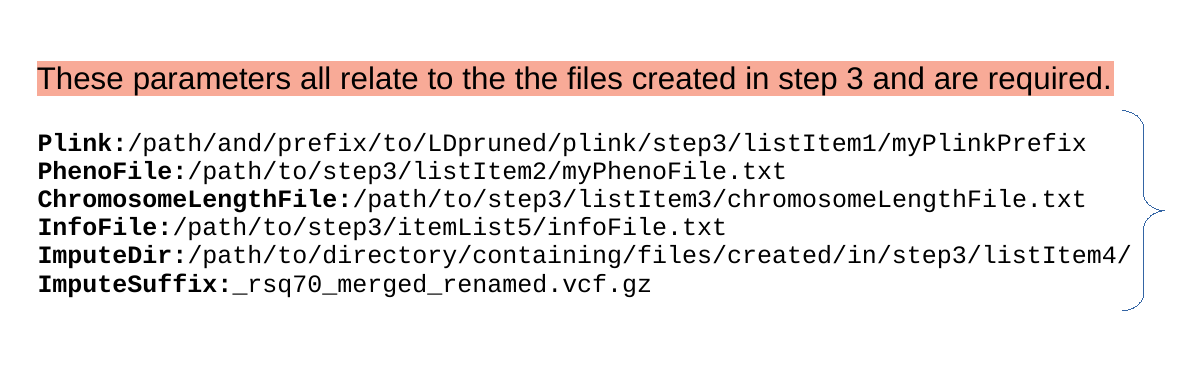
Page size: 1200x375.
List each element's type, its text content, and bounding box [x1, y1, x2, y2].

text_box These parameters all relate to the the files created in step 3 and are required. [12, 53, 1139, 139]
text_box Plink:/path/and/prefix/to/LDpruned/plink/step3/listItem1/myPlinkPrefix PhenoFile:/path/to/step3/listItem2/myPhenoFile.txt ChromosomeLengthFile:/path/to/step3/listItem3/chromosomeLengthFile.txt InfoFile:/path/to/step3/itemList5/infoFile.txt ImputeDir:/path/to/directory/containing/files/created/in/step3/listItem4/ ImputeSuffix:_rsq70_merged_renamed.vcf.gz [22, 122, 1181, 336]
